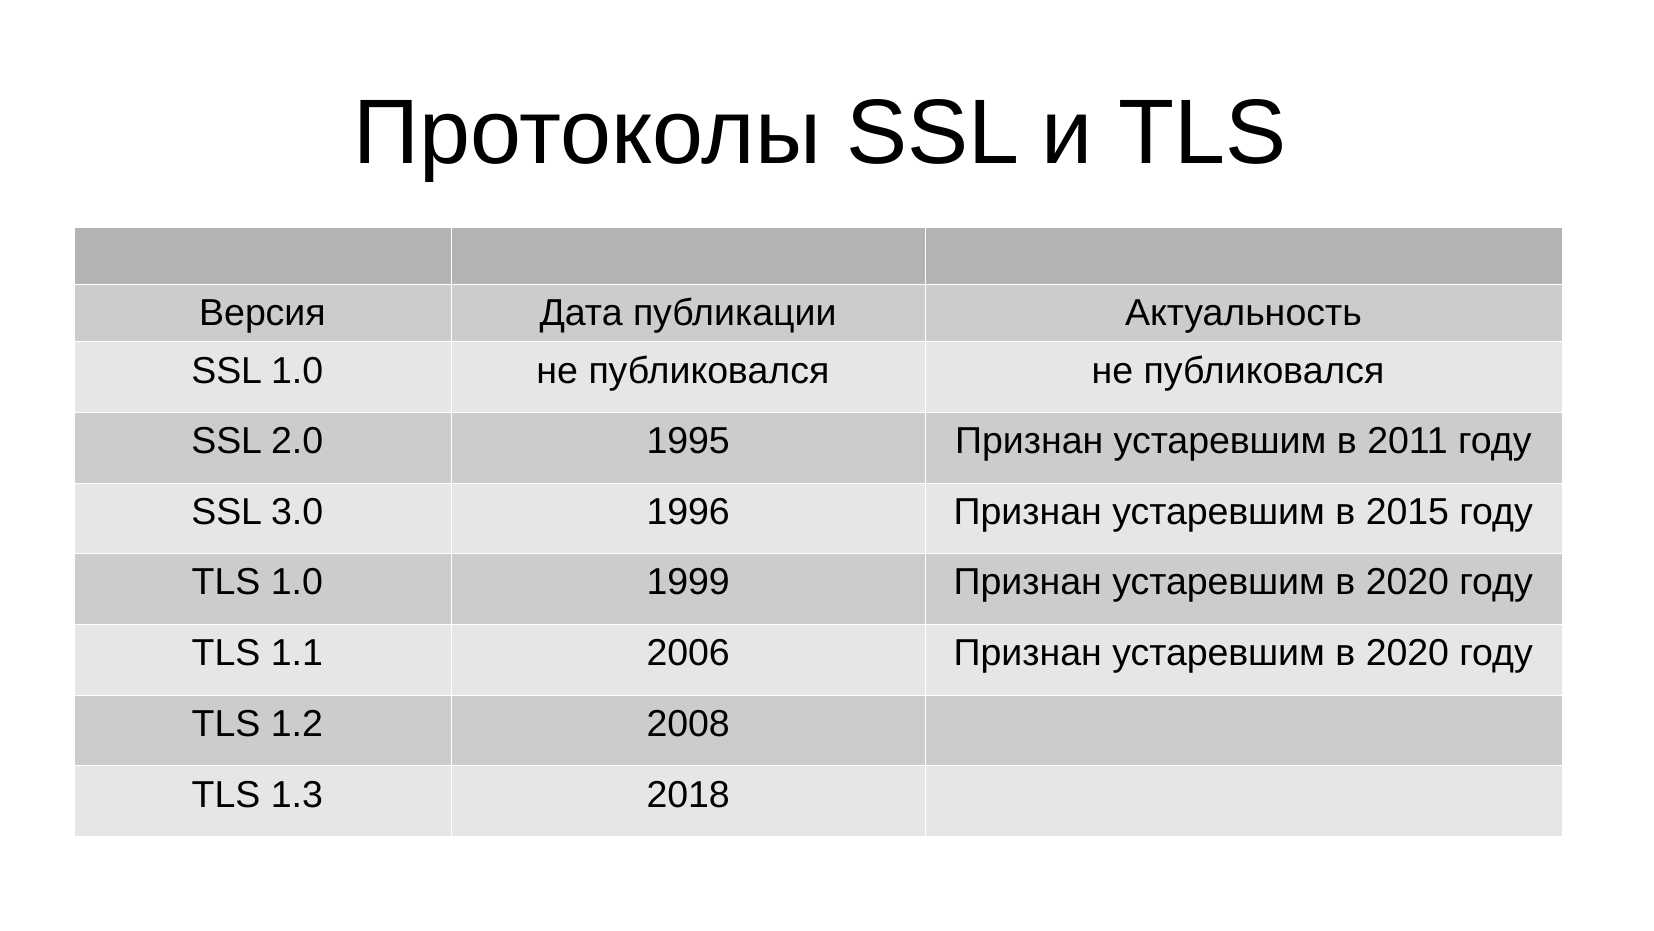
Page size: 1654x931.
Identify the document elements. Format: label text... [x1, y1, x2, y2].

table_cell TLS 1.0 [75, 554, 451, 624]
table_cell 2006 [452, 625, 925, 695]
table_cell [926, 766, 1562, 836]
table_header [926, 228, 1562, 284]
table_cell Признан устаревшим в 2011 году [926, 413, 1562, 483]
table_cell 1999 [452, 554, 925, 624]
table_cell [926, 696, 1562, 765]
table_cell Актуальность [926, 285, 1562, 341]
table_cell Дата публикации [452, 285, 925, 341]
table_cell TLS 1.2 [75, 696, 451, 765]
table_cell SSL 1.0 [75, 342, 451, 412]
table_cell Версия [75, 285, 451, 341]
table_cell Признан устаревшим в 2020 году [926, 625, 1562, 695]
table_cell Признан устаревшим в 2015 году [926, 484, 1562, 553]
table_cell 1995 [452, 413, 925, 483]
table_cell TLS 1.3 [75, 766, 451, 836]
table_cell 1996 [452, 484, 925, 553]
table_cell 2018 [452, 766, 925, 836]
table_cell не публиковался [452, 342, 925, 412]
table_header [75, 228, 451, 284]
table_header [452, 228, 925, 284]
table_cell SSL 3.0 [75, 484, 451, 553]
title Протоколы SSL и TLS [76, 76, 1565, 188]
table_cell Признан устаревшим в 2020 году [926, 554, 1562, 624]
table_cell TLS 1.1 [75, 625, 451, 695]
table_cell SSL 2.0 [75, 413, 451, 483]
table_cell не публиковался [926, 342, 1562, 412]
table_cell 2008 [452, 696, 925, 765]
